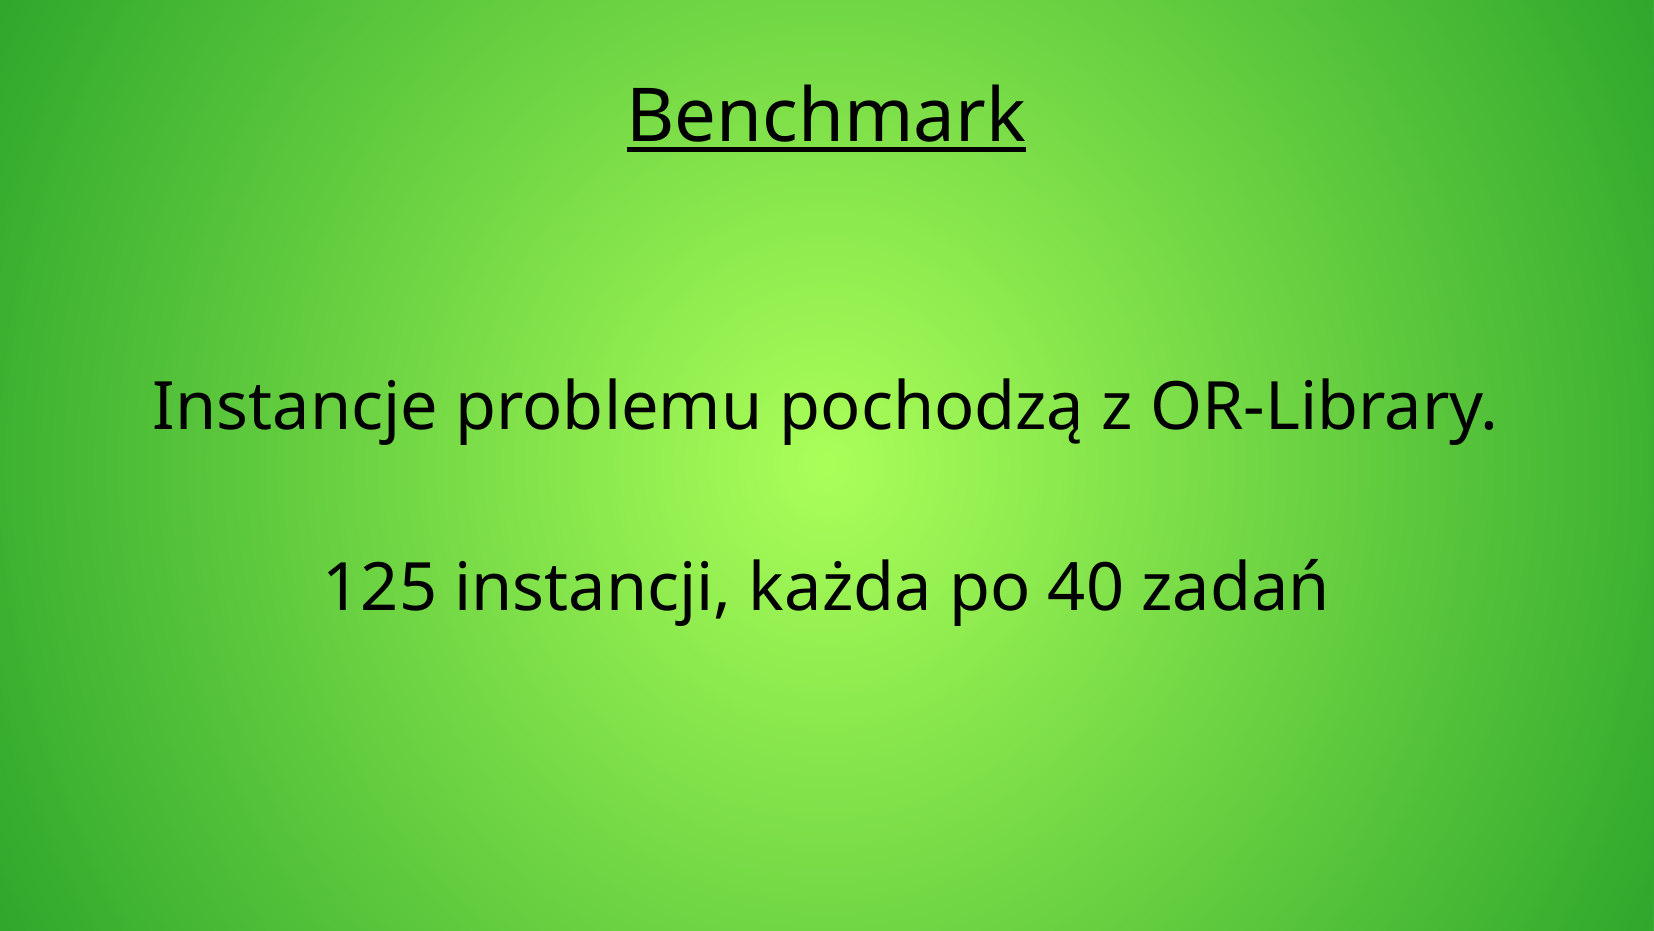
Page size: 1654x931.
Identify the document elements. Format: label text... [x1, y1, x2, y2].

title Benchmark [82, 35, 1571, 189]
subtitle Instancje problemu pochodzą z OR-Library. 125 instancji, każda po 40 zadań [82, 224, 1571, 764]
